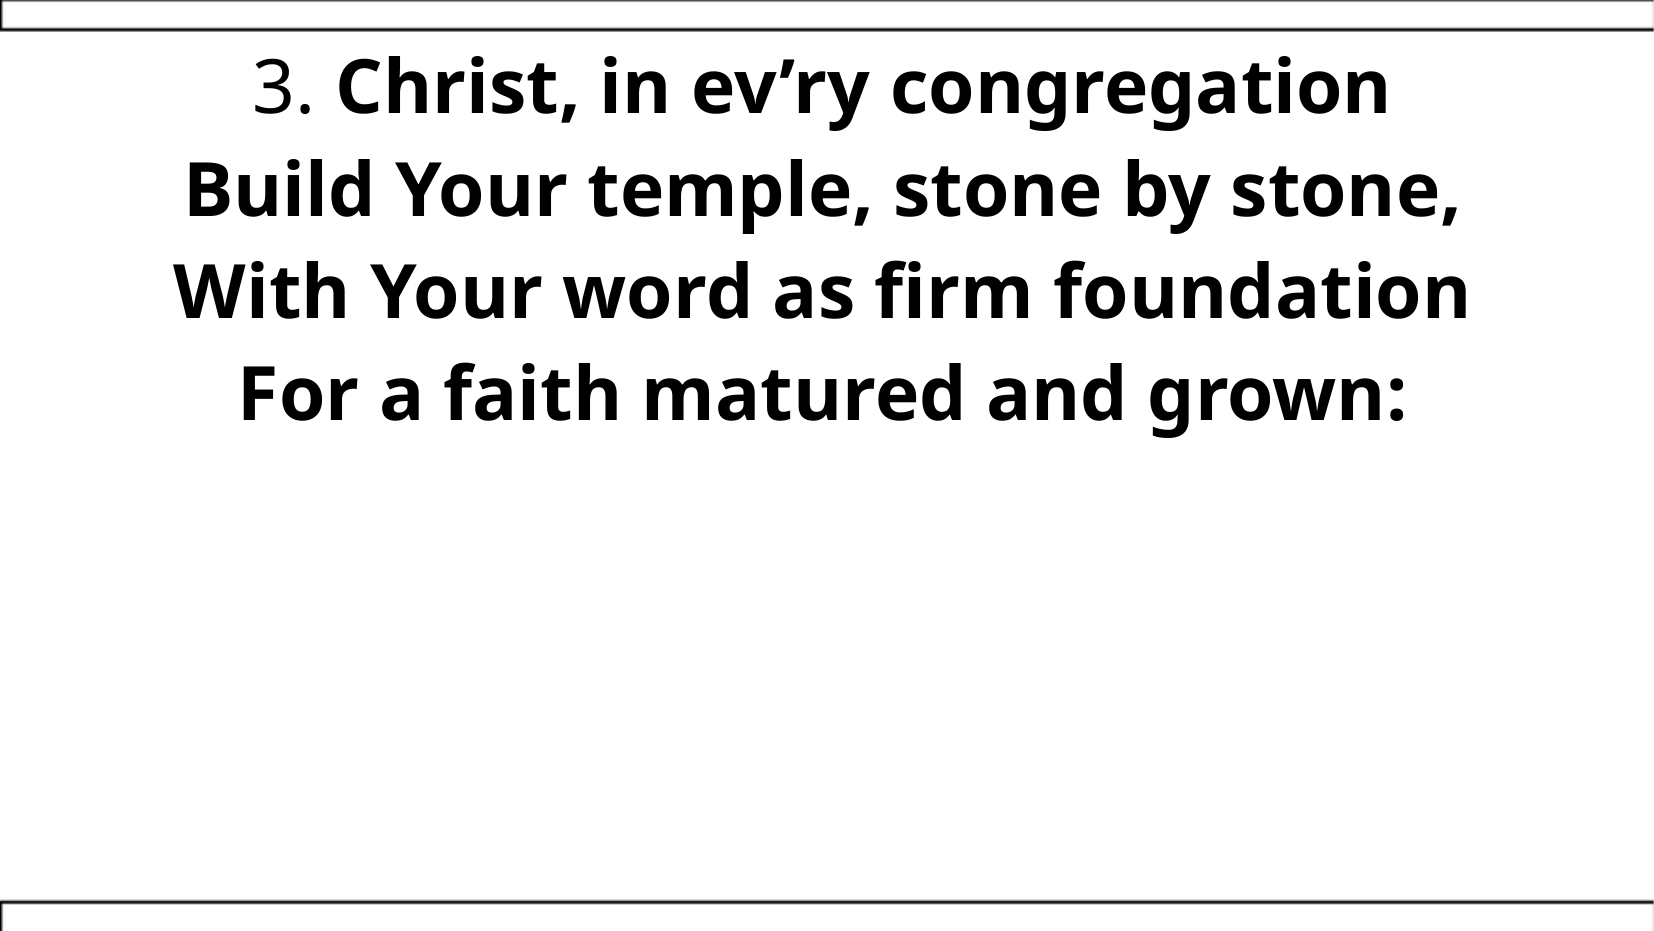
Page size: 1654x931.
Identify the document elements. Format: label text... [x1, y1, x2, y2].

text_box 3. Christ, in ev’ry congregation Build Your temple, stone by stone, With Your word as firm foundation For a faith matured and grown: [88, 26, 1559, 472]
picture [0, 0, 1654, 931]
